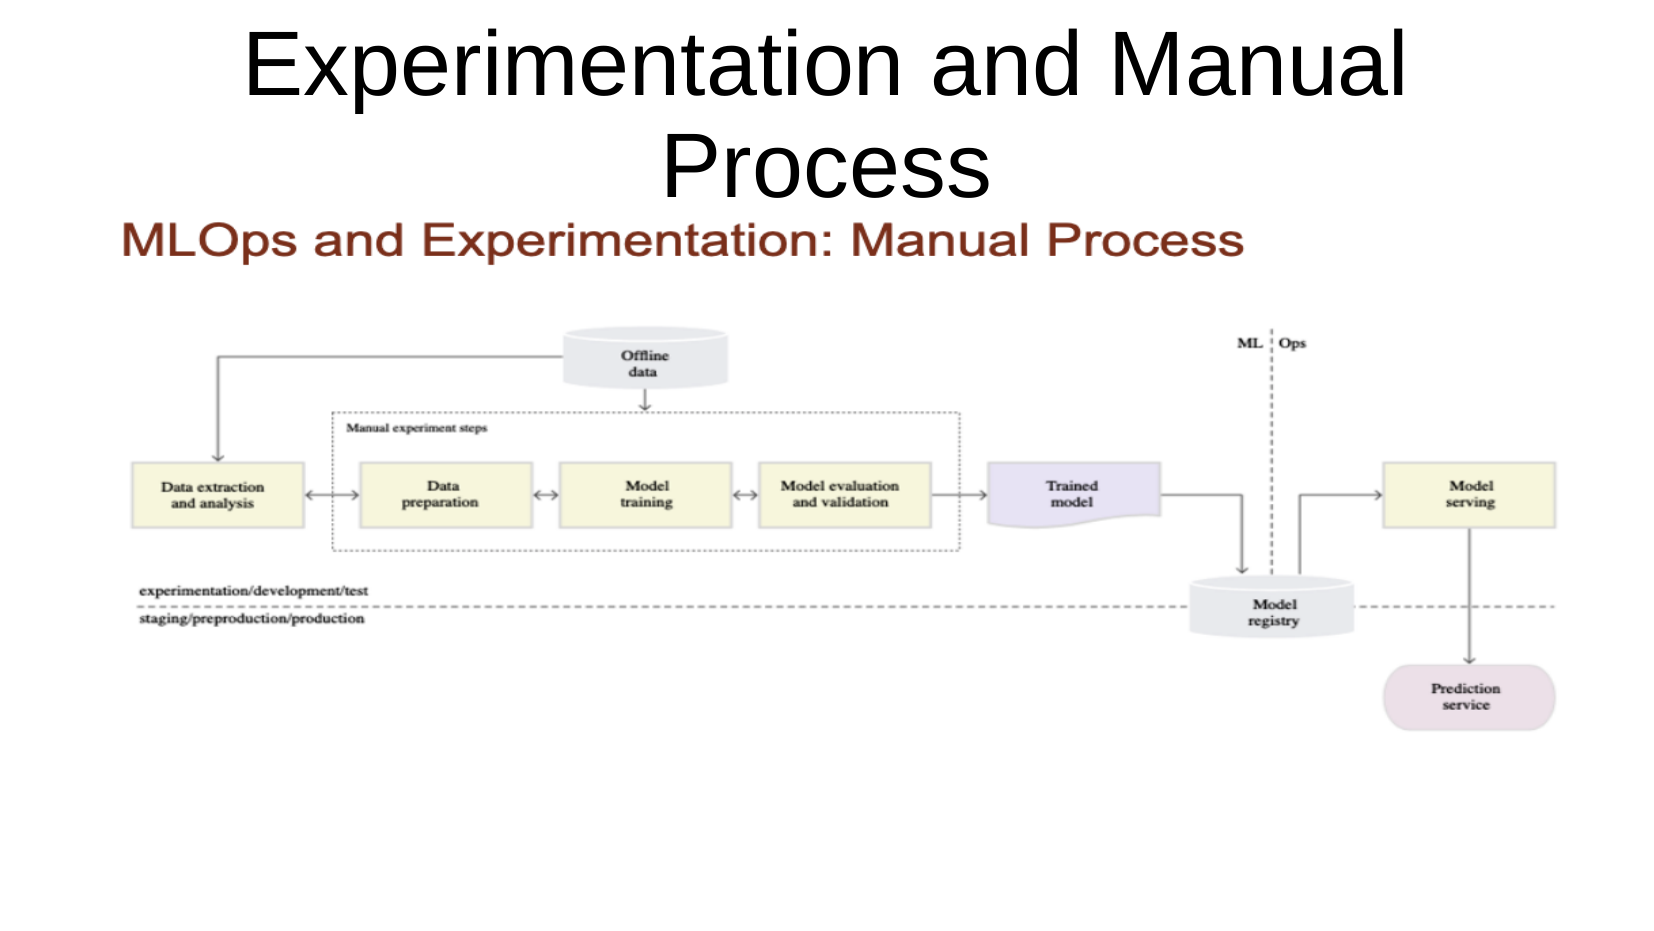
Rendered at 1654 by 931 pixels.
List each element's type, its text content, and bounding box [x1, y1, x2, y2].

picture [90, 209, 1576, 750]
title Experimentation and Manual Process [82, 12, 1571, 218]
